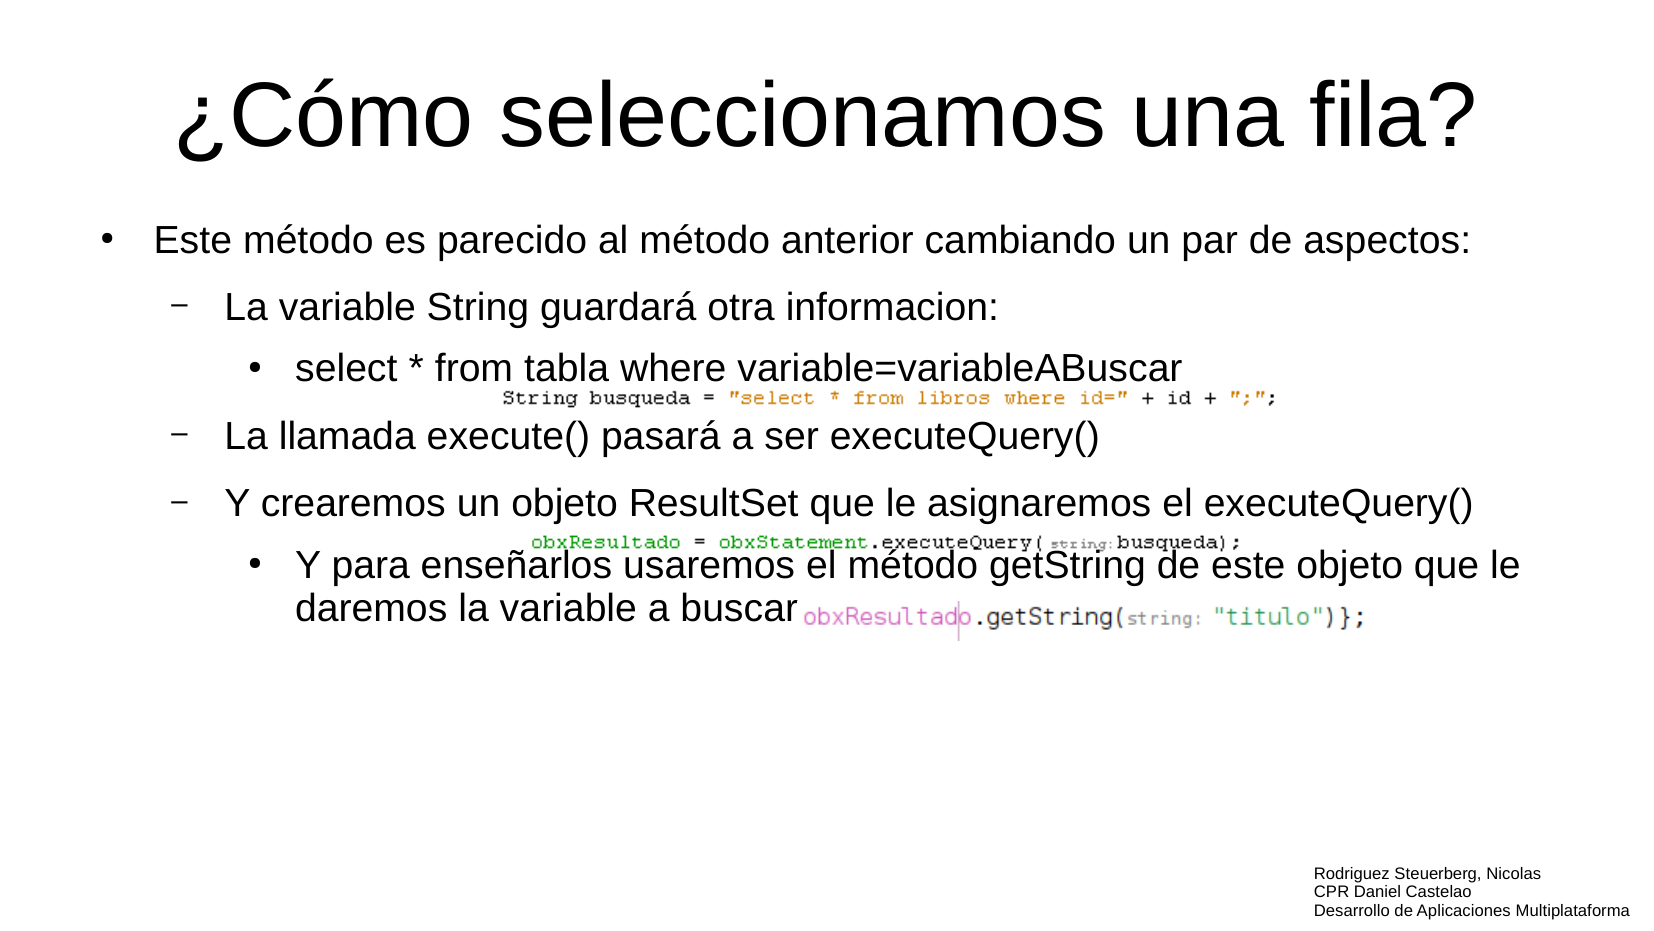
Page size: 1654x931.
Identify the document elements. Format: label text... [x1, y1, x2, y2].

picture [797, 601, 1365, 641]
text_box Rodriguez Steuerberg, Nicolas CPR Daniel Castelao Desarrollo de Aplicaciones Multiplataforma [1299, 856, 1654, 931]
list Este método es parecido al método anterior cambiando un par de aspectos: La variable String guardará otra informacion: select * from tabla where variable=variableABuscar La llamada execute() pasará a ser executeQuery() Y crearemos un objeto ResultSet que le asignaremos el executeQuery() Y para enseñarlos usaremos el método getString de este objeto que le daremos la variable a buscar [82, 217, 1571, 758]
title ¿Cómo seleccionamos una fila? [82, 37, 1571, 193]
picture [501, 385, 1285, 414]
